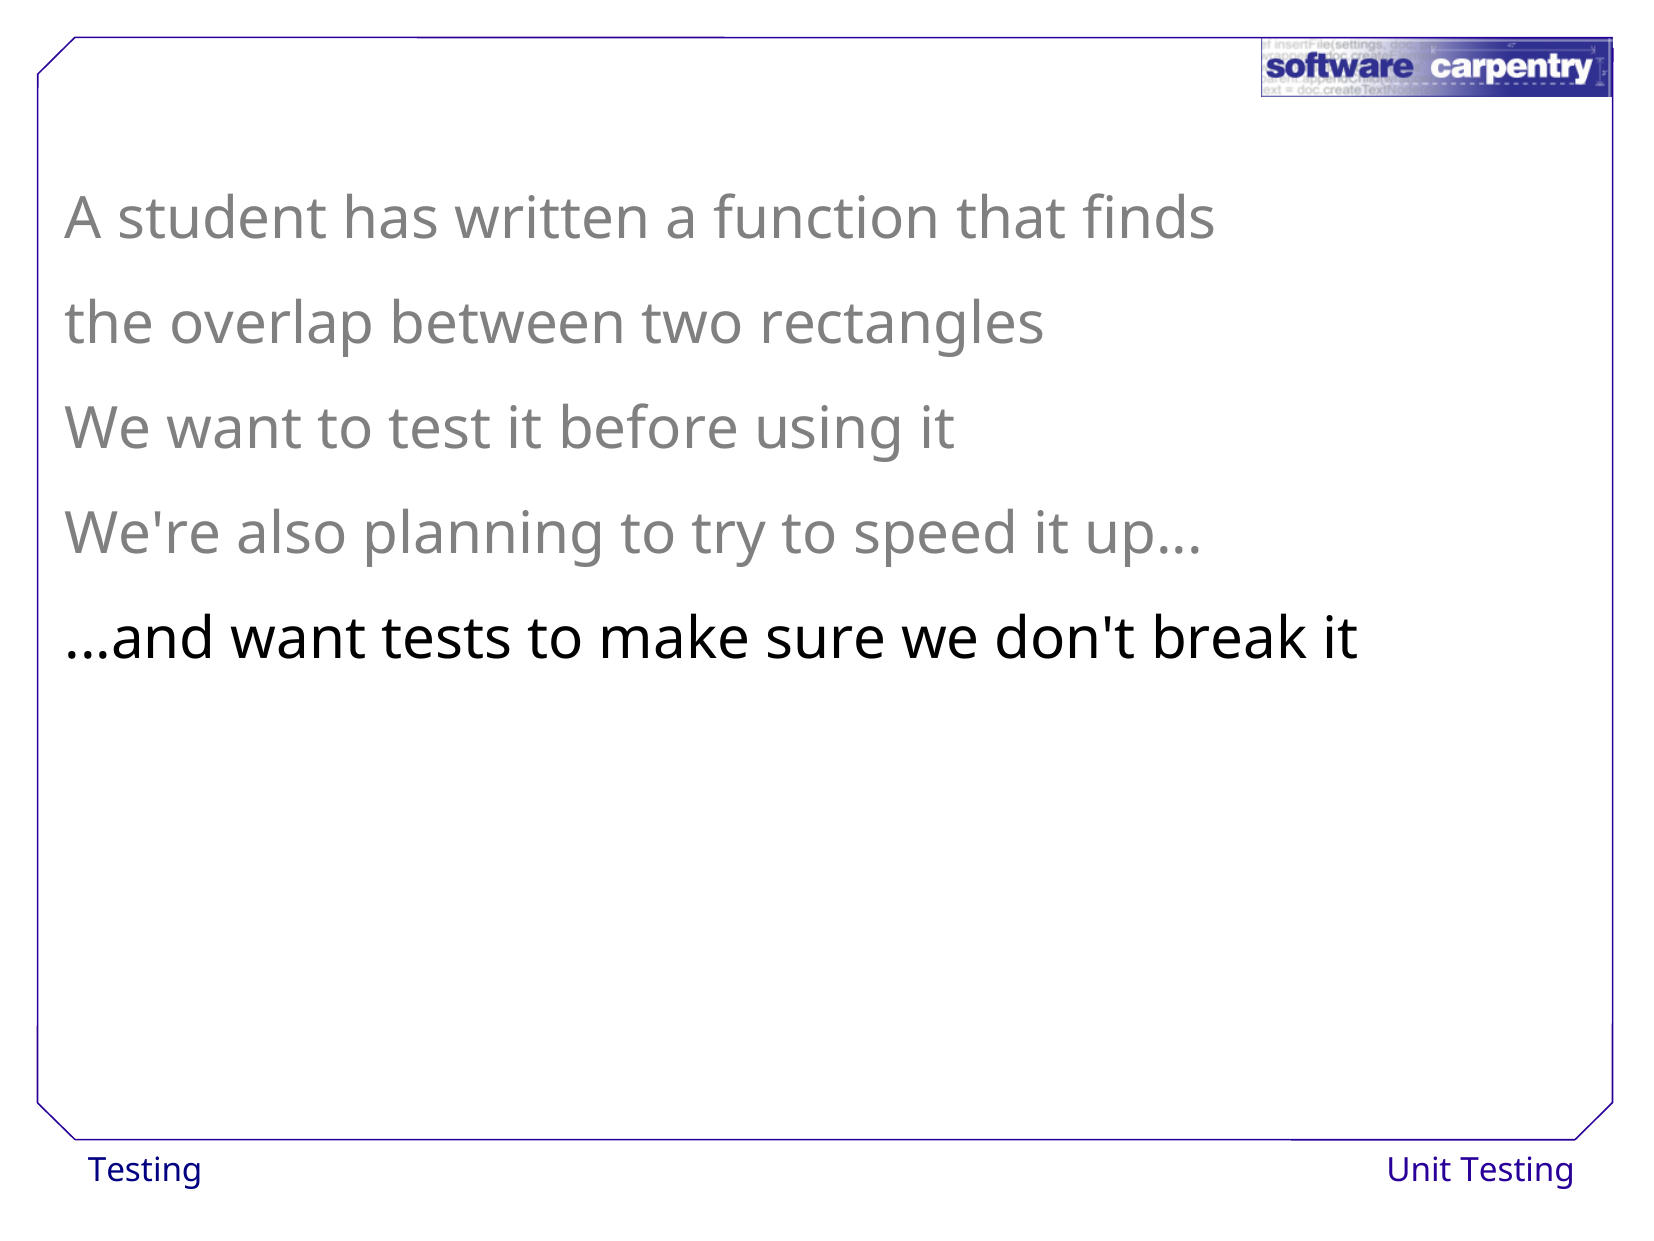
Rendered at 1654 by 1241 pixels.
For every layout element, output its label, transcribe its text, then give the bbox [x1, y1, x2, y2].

picture [1261, 39, 1613, 97]
text_box A student has written a function that finds the overlap between two rectangles We want to test it before using it We're also planning to try to speed it up... ...and want tests to make sure we don't break it [49, 138, 1524, 679]
